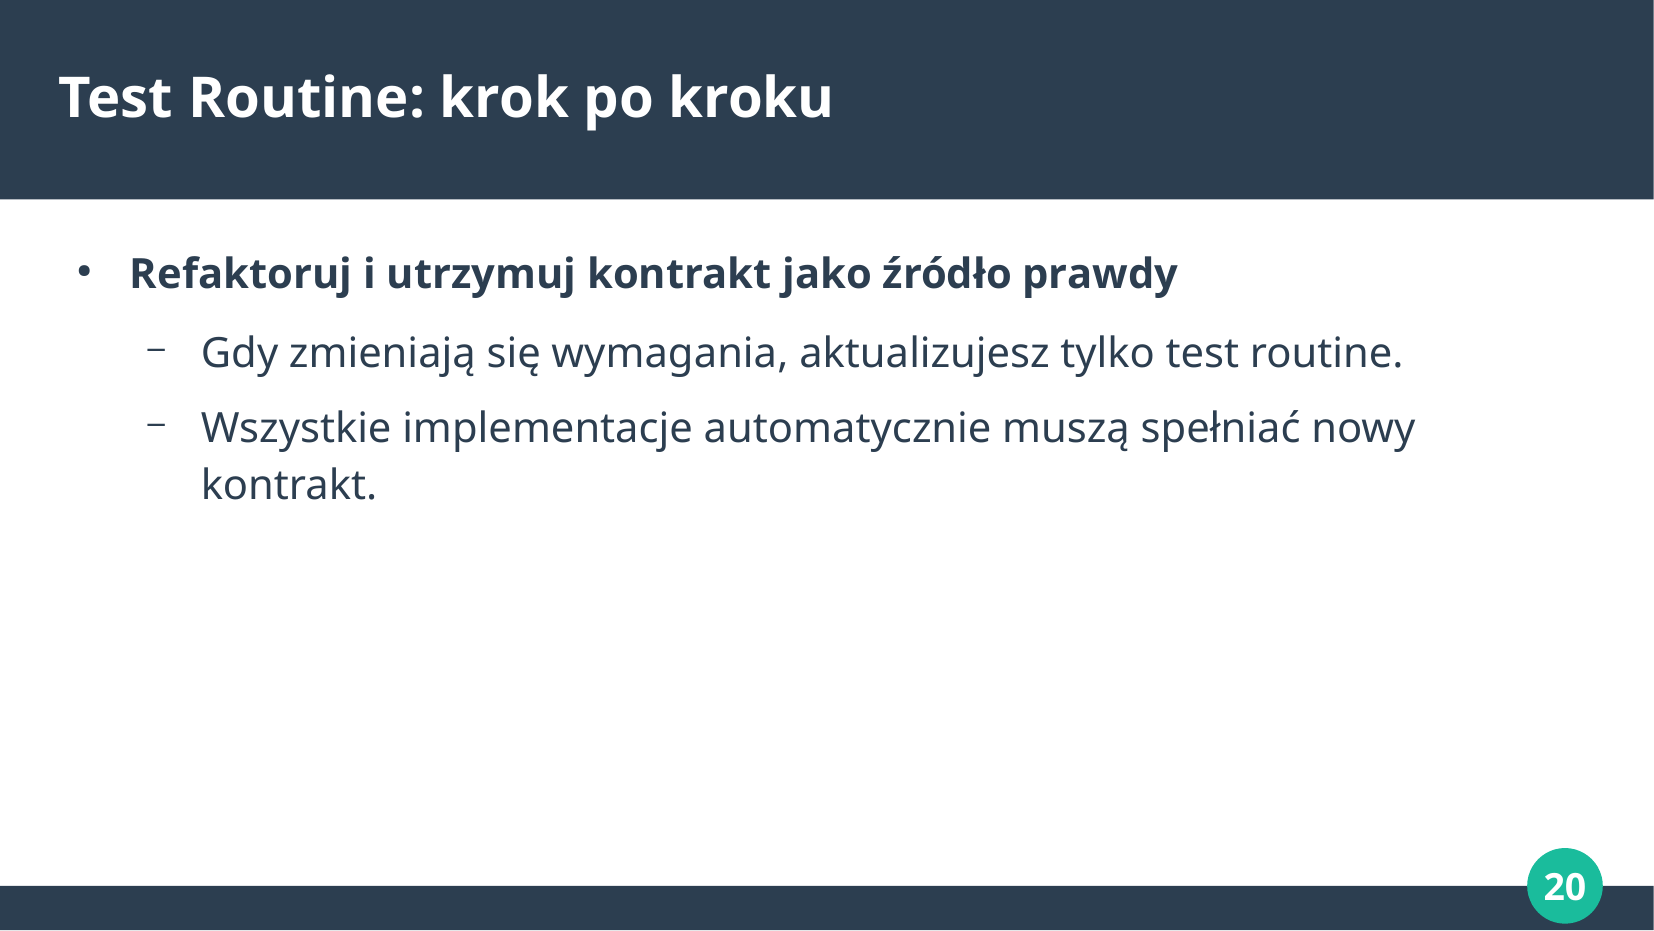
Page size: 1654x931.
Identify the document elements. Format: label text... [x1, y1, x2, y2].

list Refaktoruj i utrzymuj kontrakt jako źródło prawdy Gdy zmieniają się wymagania, aktualizujesz tylko test routine. Wszystkie implementacje automatycznie muszą spełniać nowy kontrakt. [59, 243, 1595, 864]
title Test Routine: krok po kroku [59, 37, 1595, 156]
